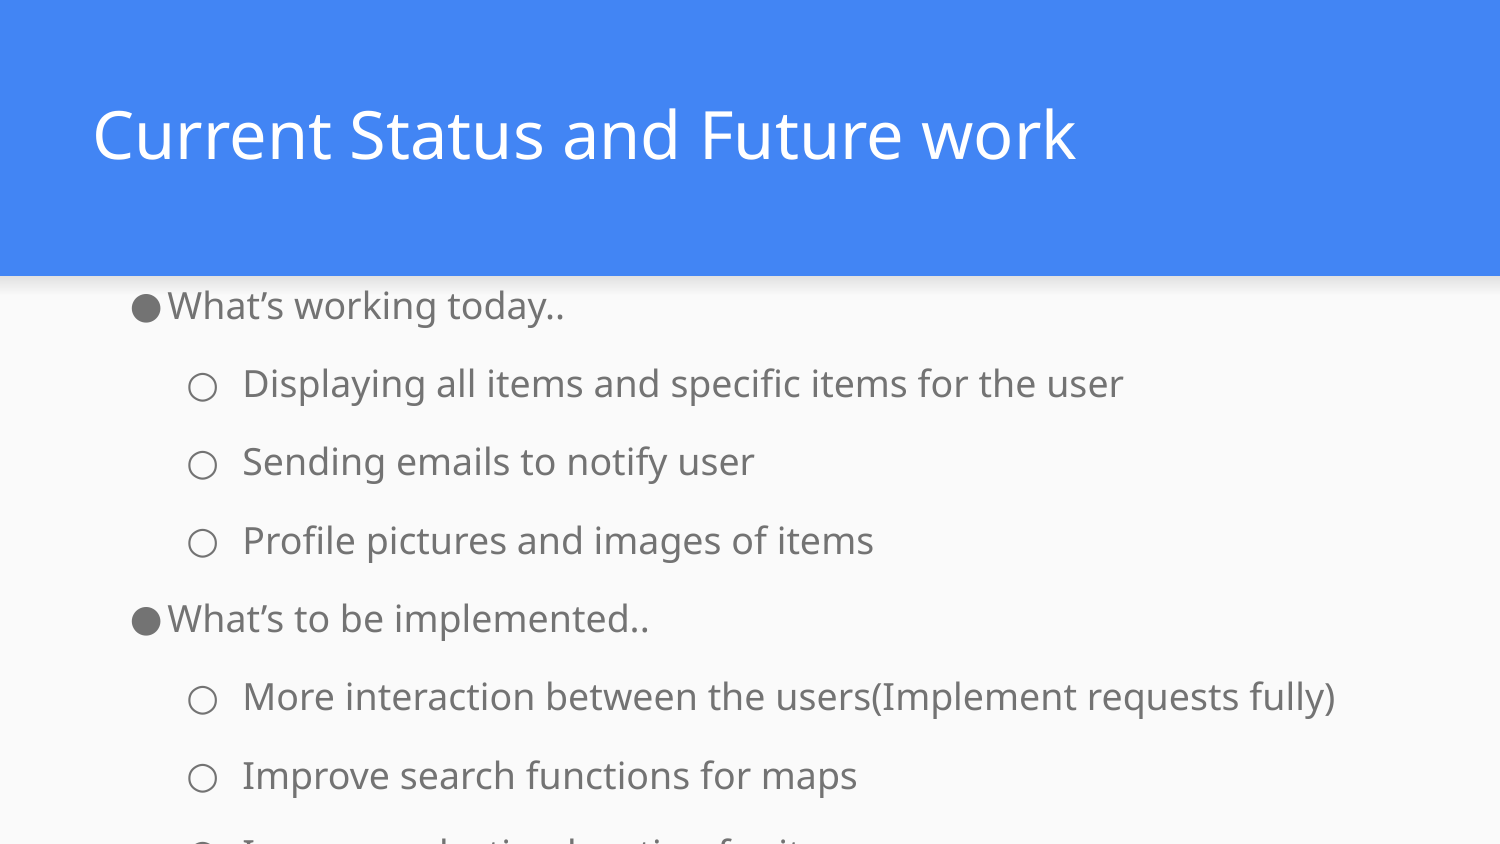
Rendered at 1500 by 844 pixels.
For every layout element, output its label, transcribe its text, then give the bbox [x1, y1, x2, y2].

title Current Status and Future work [77, 61, 1427, 188]
list What’s working today.. Displaying all items and specific items for the user Sending emails to notify user Profile pictures and images of items What’s to be implemented.. More interaction between the users(Implement requests fully) Improve search functions for maps Improve selecting location for items Add ability to lease-out items Fine tune email notifications nsiege for handling large amounts of http requests to the server [77, 266, 1427, 672]
